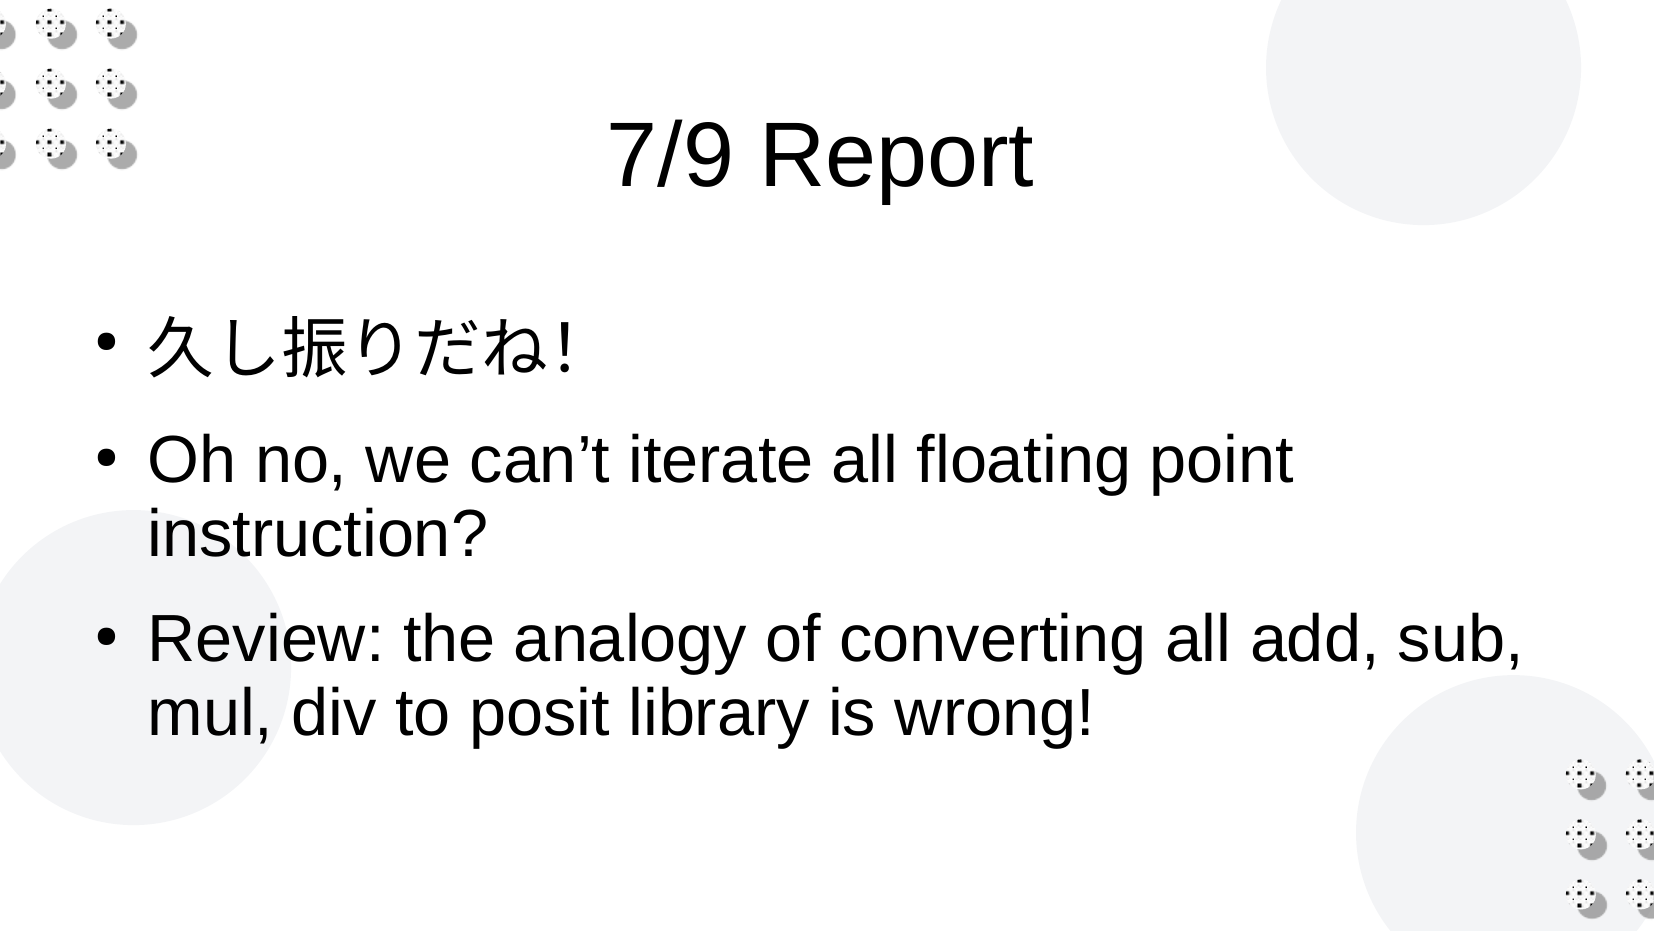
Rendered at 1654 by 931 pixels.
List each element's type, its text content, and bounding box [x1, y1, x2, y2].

picture [35, 128, 67, 159]
picture [1625, 759, 1654, 790]
picture [0, 131, 7, 156]
title 7/9 Report [76, 76, 1565, 233]
picture [35, 8, 66, 39]
picture [0, 11, 6, 36]
list 久し振りだね！ Oh no, we can’t iterate all floating point instruction? Review: the analogy of converting all add, sub, mul, div to posit library is wrong! [76, 295, 1565, 835]
picture [35, 68, 66, 99]
picture [1625, 819, 1654, 850]
picture [95, 8, 126, 39]
picture [1565, 819, 1596, 850]
picture [97, 68, 124, 76]
picture [1565, 879, 1596, 910]
picture [0, 71, 6, 96]
picture [1565, 759, 1596, 790]
picture [1625, 879, 1654, 910]
